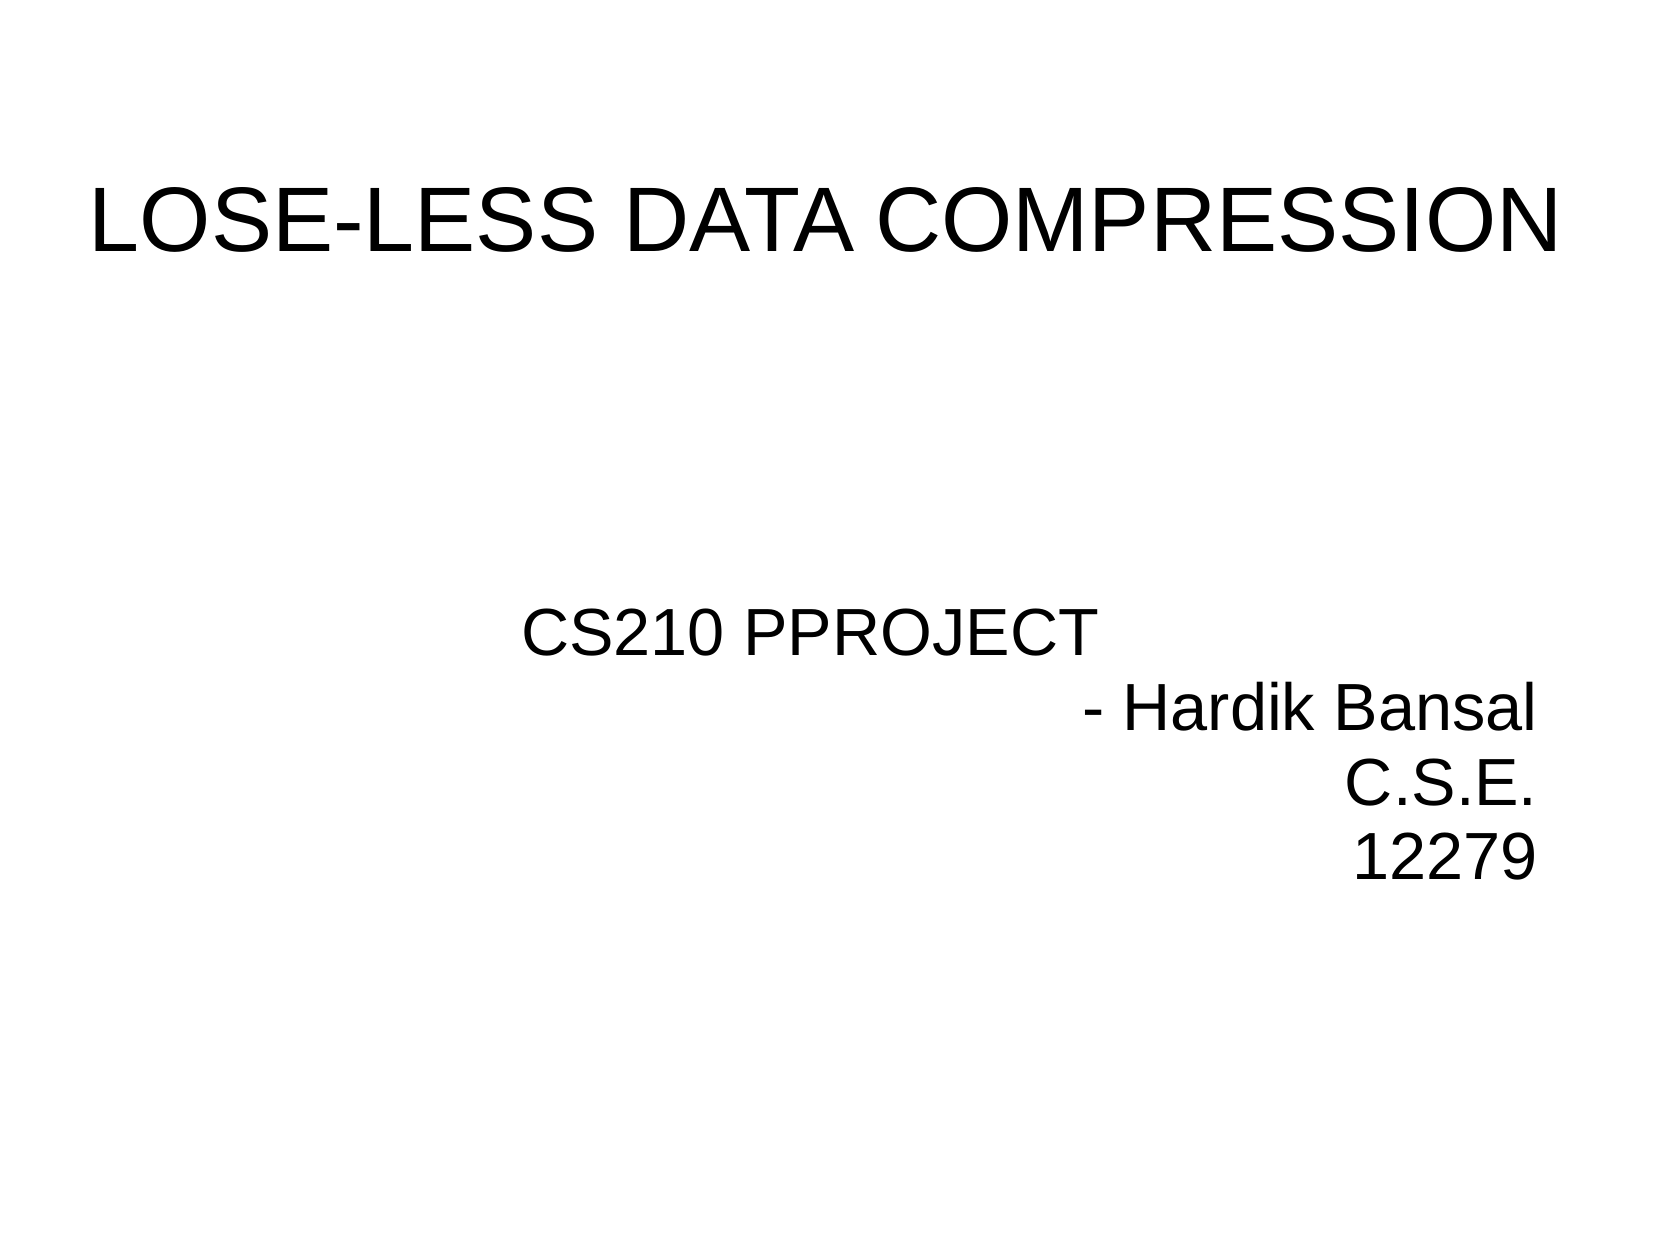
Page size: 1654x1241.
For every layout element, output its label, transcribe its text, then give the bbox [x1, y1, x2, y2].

title LOSE-LESS DATA COMPRESSION [82, 49, 1571, 391]
subtitle CS210 PPROJECT - Hardik Bansal C.S.E. 12279 [82, 480, 1538, 1010]
